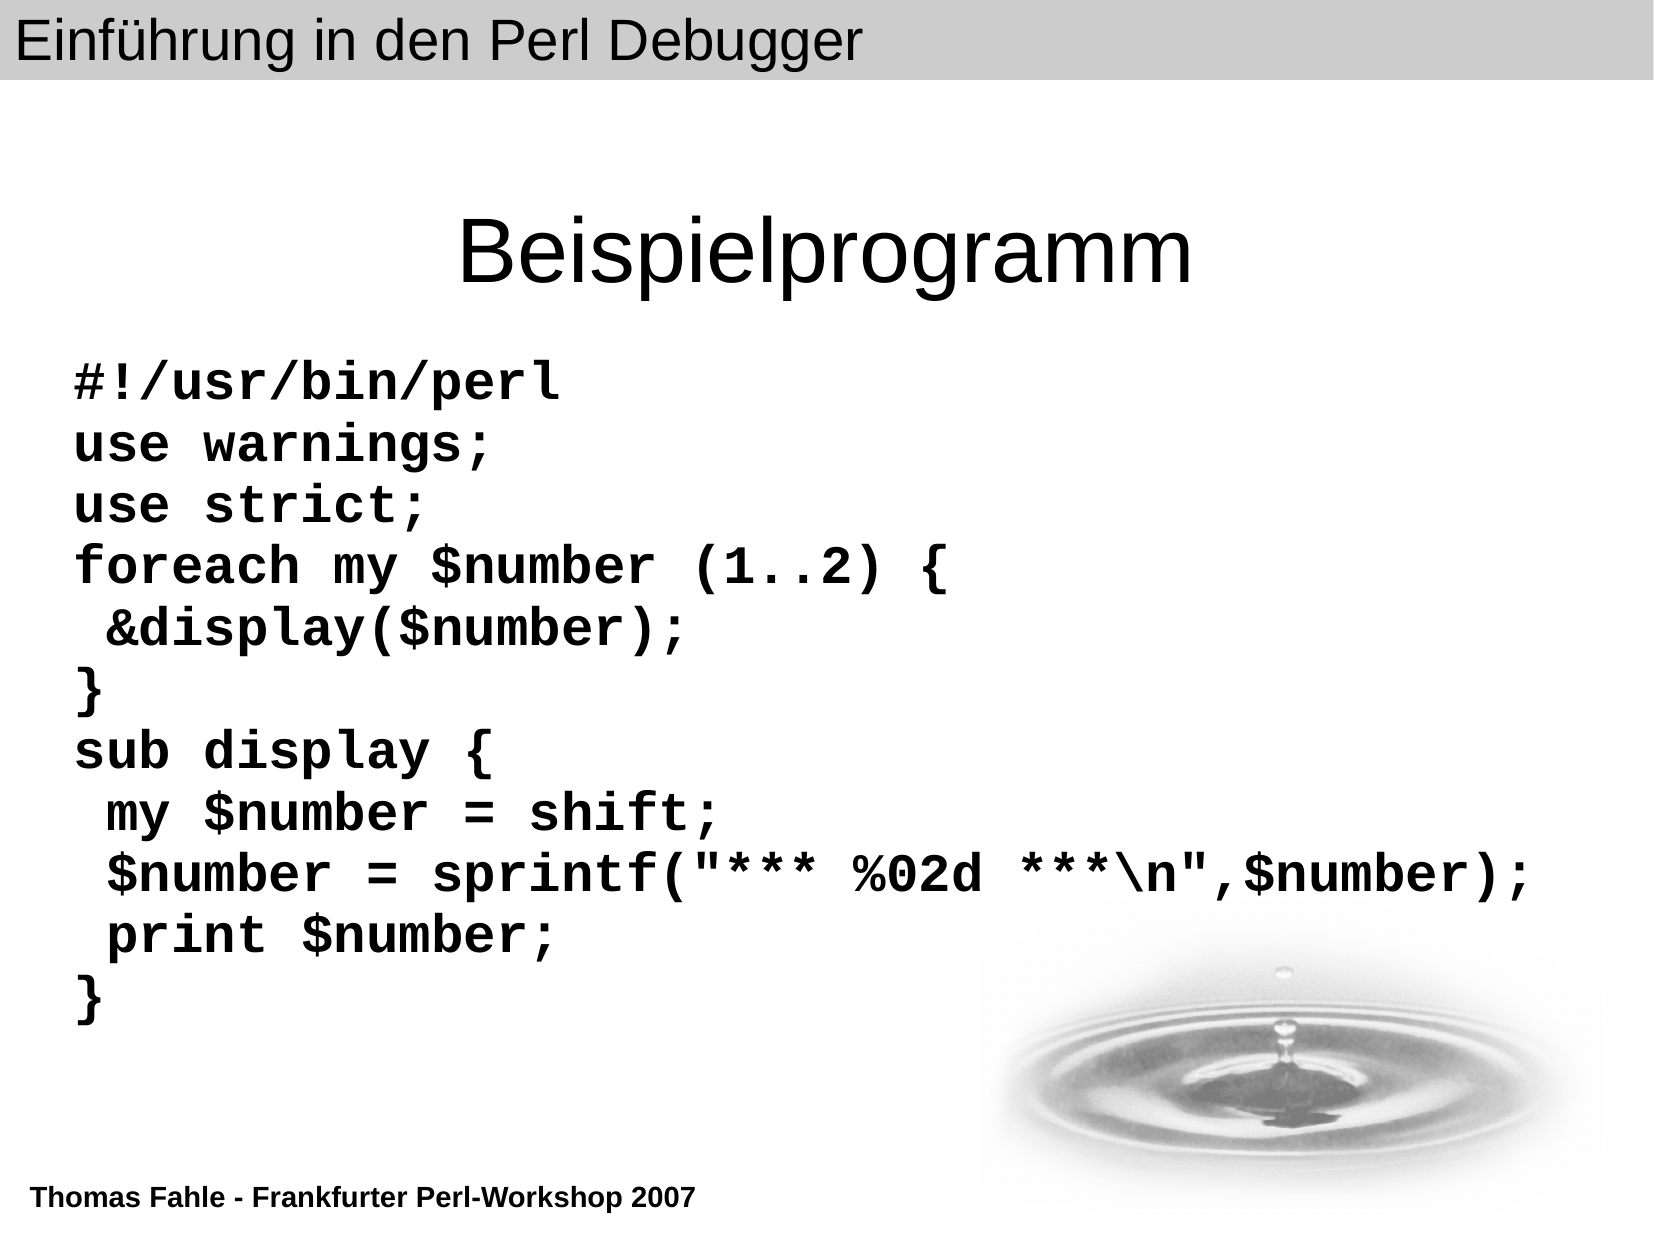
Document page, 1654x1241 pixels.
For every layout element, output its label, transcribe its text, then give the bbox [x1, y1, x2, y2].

subtitle #!/usr/bin/perl use warnings; use strict; foreach my $number (1..2) { &display($number); } sub display { my $number = shift; $number = sprintf("*** %02d ***\n",$number); print $number; } [73, 354, 1580, 1034]
title Beispielprogramm [82, 154, 1571, 347]
picture [0, 80, 1654, 1241]
